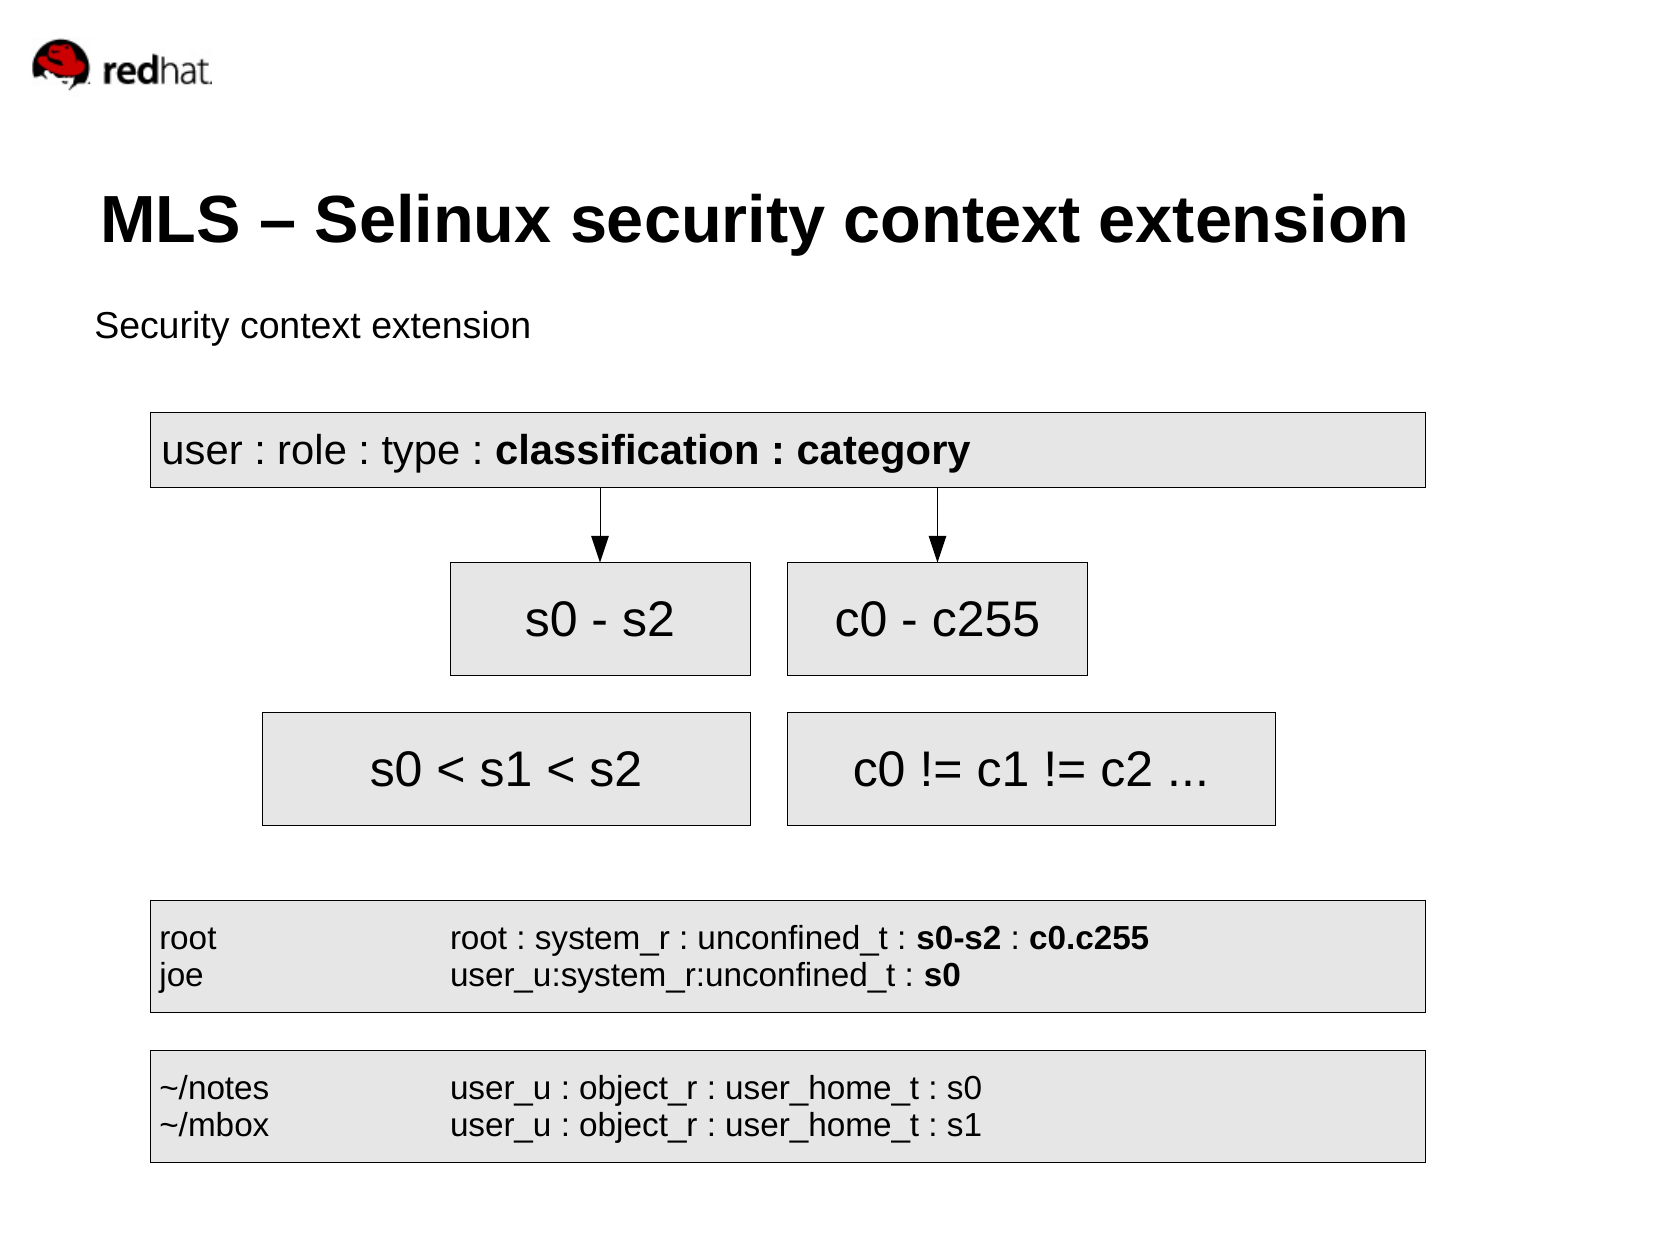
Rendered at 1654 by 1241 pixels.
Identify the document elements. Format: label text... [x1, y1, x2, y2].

text_box c0 != c1 != c2 ... [787, 712, 1276, 826]
title MLS – Selinux security context extension [100, 164, 1506, 275]
text_box user : role : type : classification : category [150, 412, 1426, 488]
list Security context extension [94, 304, 1500, 1174]
text_box root root : system_r : unconfined_t : s0-s2 : c0.c255 joe user_u:system_r:unconfined_t : s0 [150, 900, 1426, 1013]
text_box ~/notes user_u : object_r : user_home_t : s0 ~/mbox user_u : object_r : user_home_t : s1 [150, 1050, 1426, 1163]
picture [31, 37, 212, 98]
text_box s0 < s1 < s2 [262, 712, 751, 826]
text_box c0 - c255 [787, 562, 1088, 676]
text_box s0 - s2 [450, 562, 751, 676]
